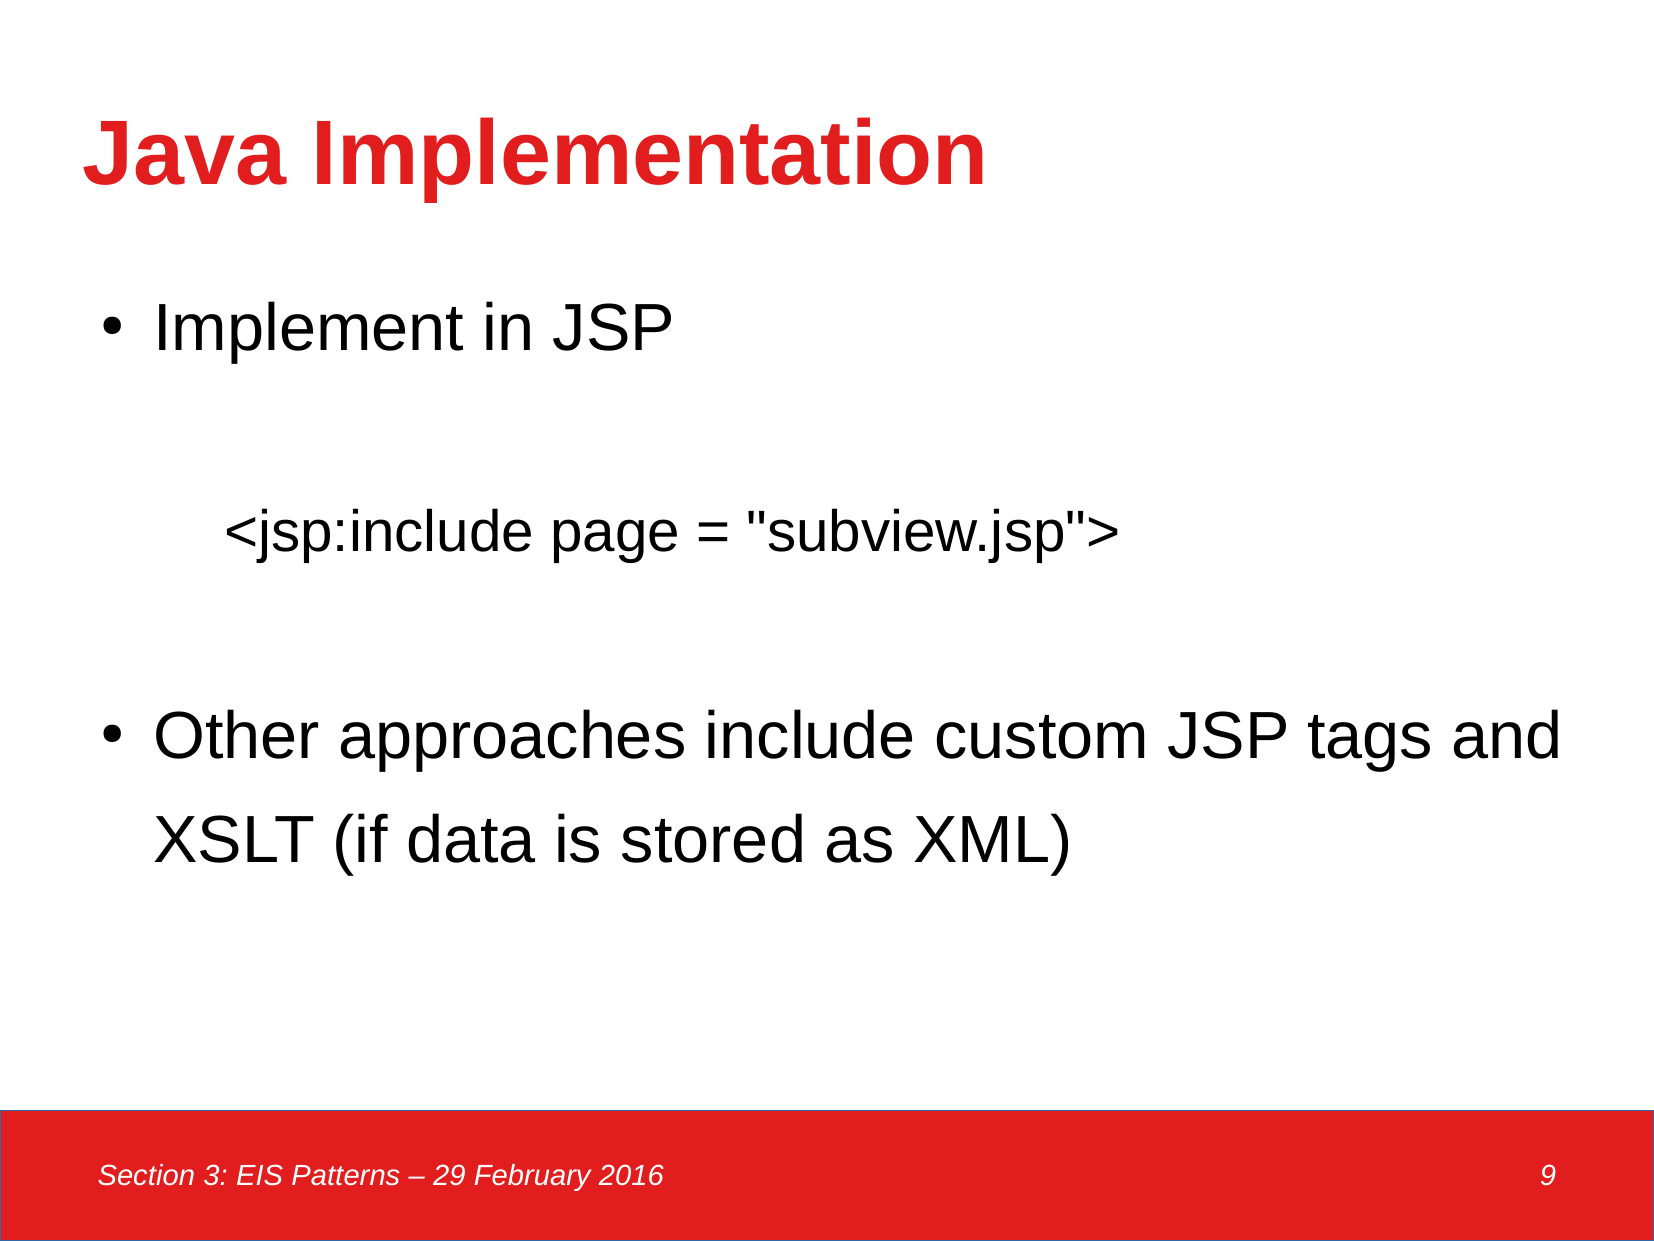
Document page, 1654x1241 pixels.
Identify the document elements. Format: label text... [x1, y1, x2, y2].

list Implement in JSP <jsp:include page = "subview.jsp"> Other approaches include custom JSP tags and XSLT (if data is stored as XML) [82, 290, 1571, 1010]
title Java Implementation [82, 49, 1571, 257]
